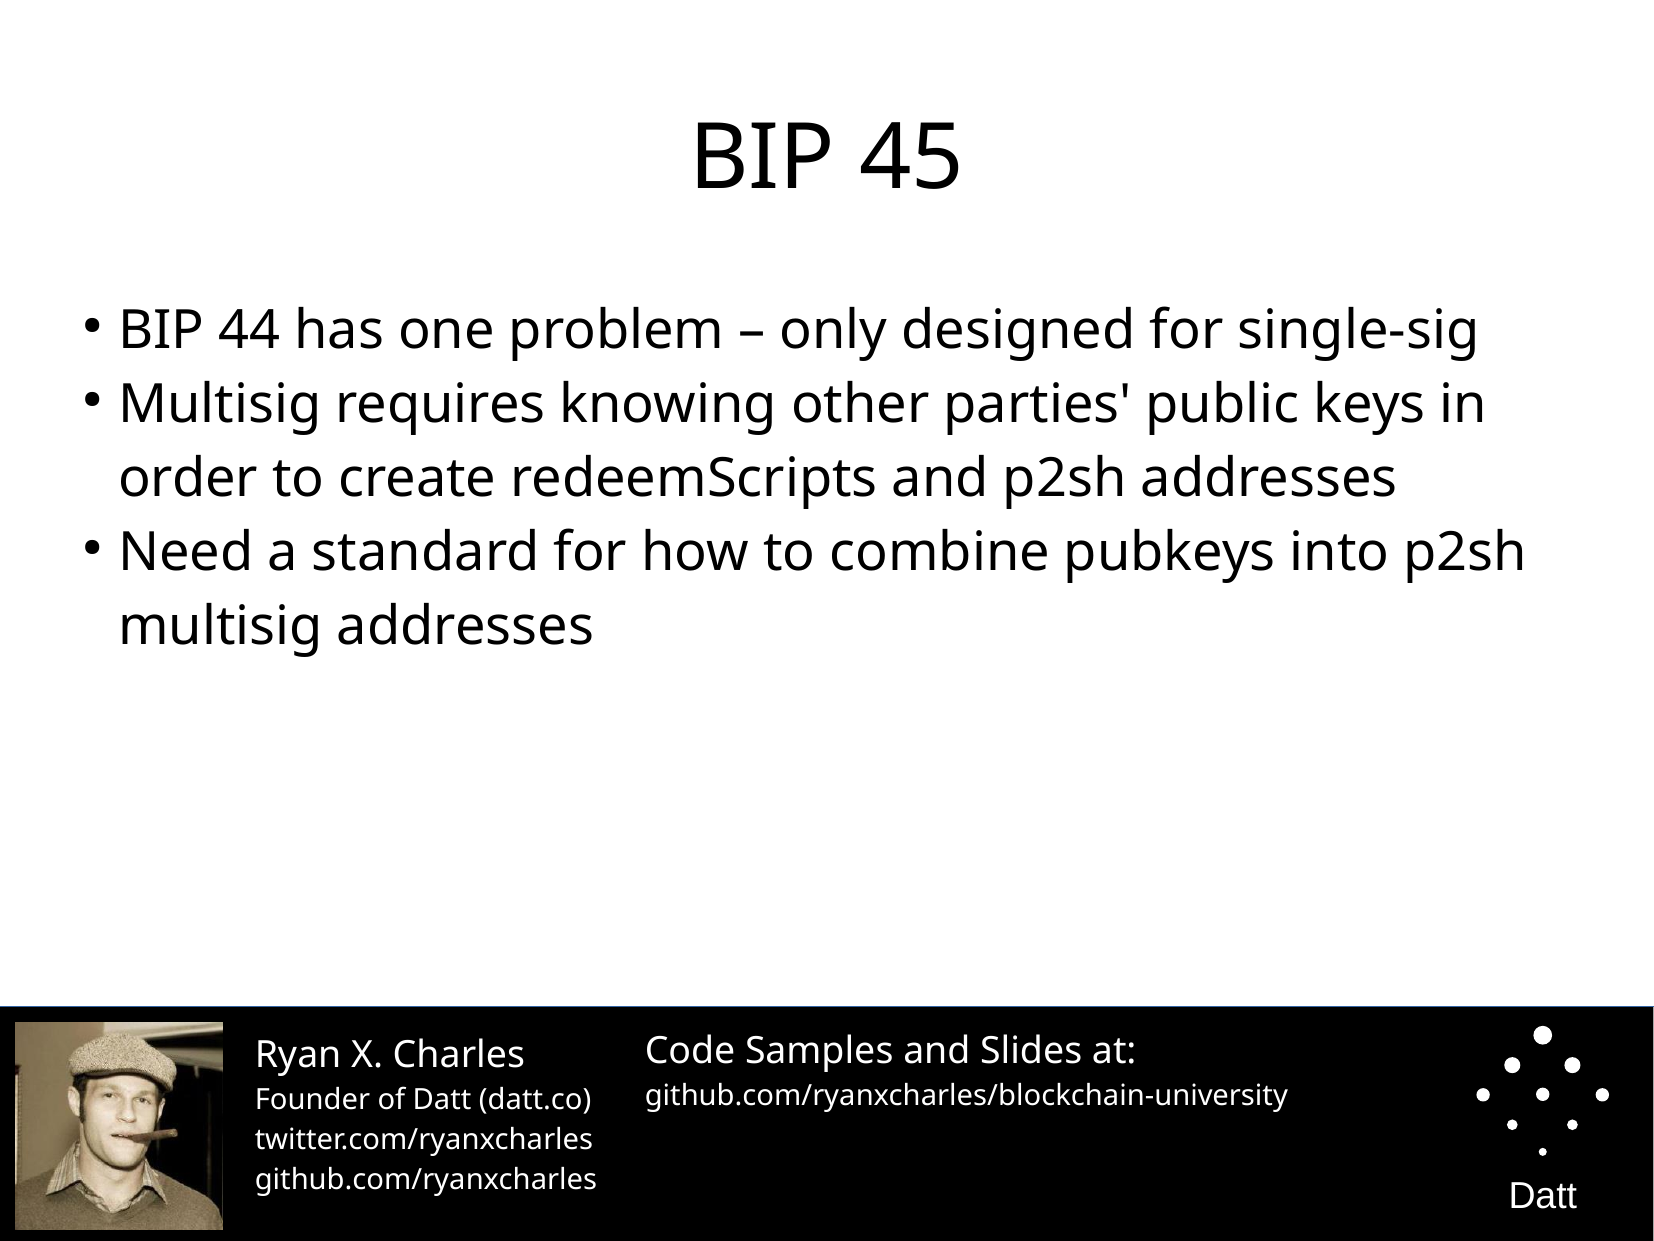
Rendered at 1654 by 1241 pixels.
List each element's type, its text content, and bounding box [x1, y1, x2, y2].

picture [1475, 1023, 1611, 1159]
title BIP 45 [82, 49, 1571, 257]
text_box Code Samples and Slides at: github.com/ryanxcharles/blockchain-university [630, 1015, 1403, 1156]
subtitle BIP 44 has one problem – only designed for single-sig Multisig requires knowing other parties' public keys in order to create redeemScripts and p2sh addresses Need a standard for how to combine pubkeys into p2sh multisig addresses [82, 290, 1571, 1010]
text_box [0, 1006, 1654, 1241]
text_box Datt [1452, 1167, 1633, 1241]
text_box Ryan X. Charles Founder of Datt (datt.co) twitter.com/ryanxcharles github.com/ryanxcharles [240, 1020, 976, 1241]
picture [15, 1022, 223, 1231]
